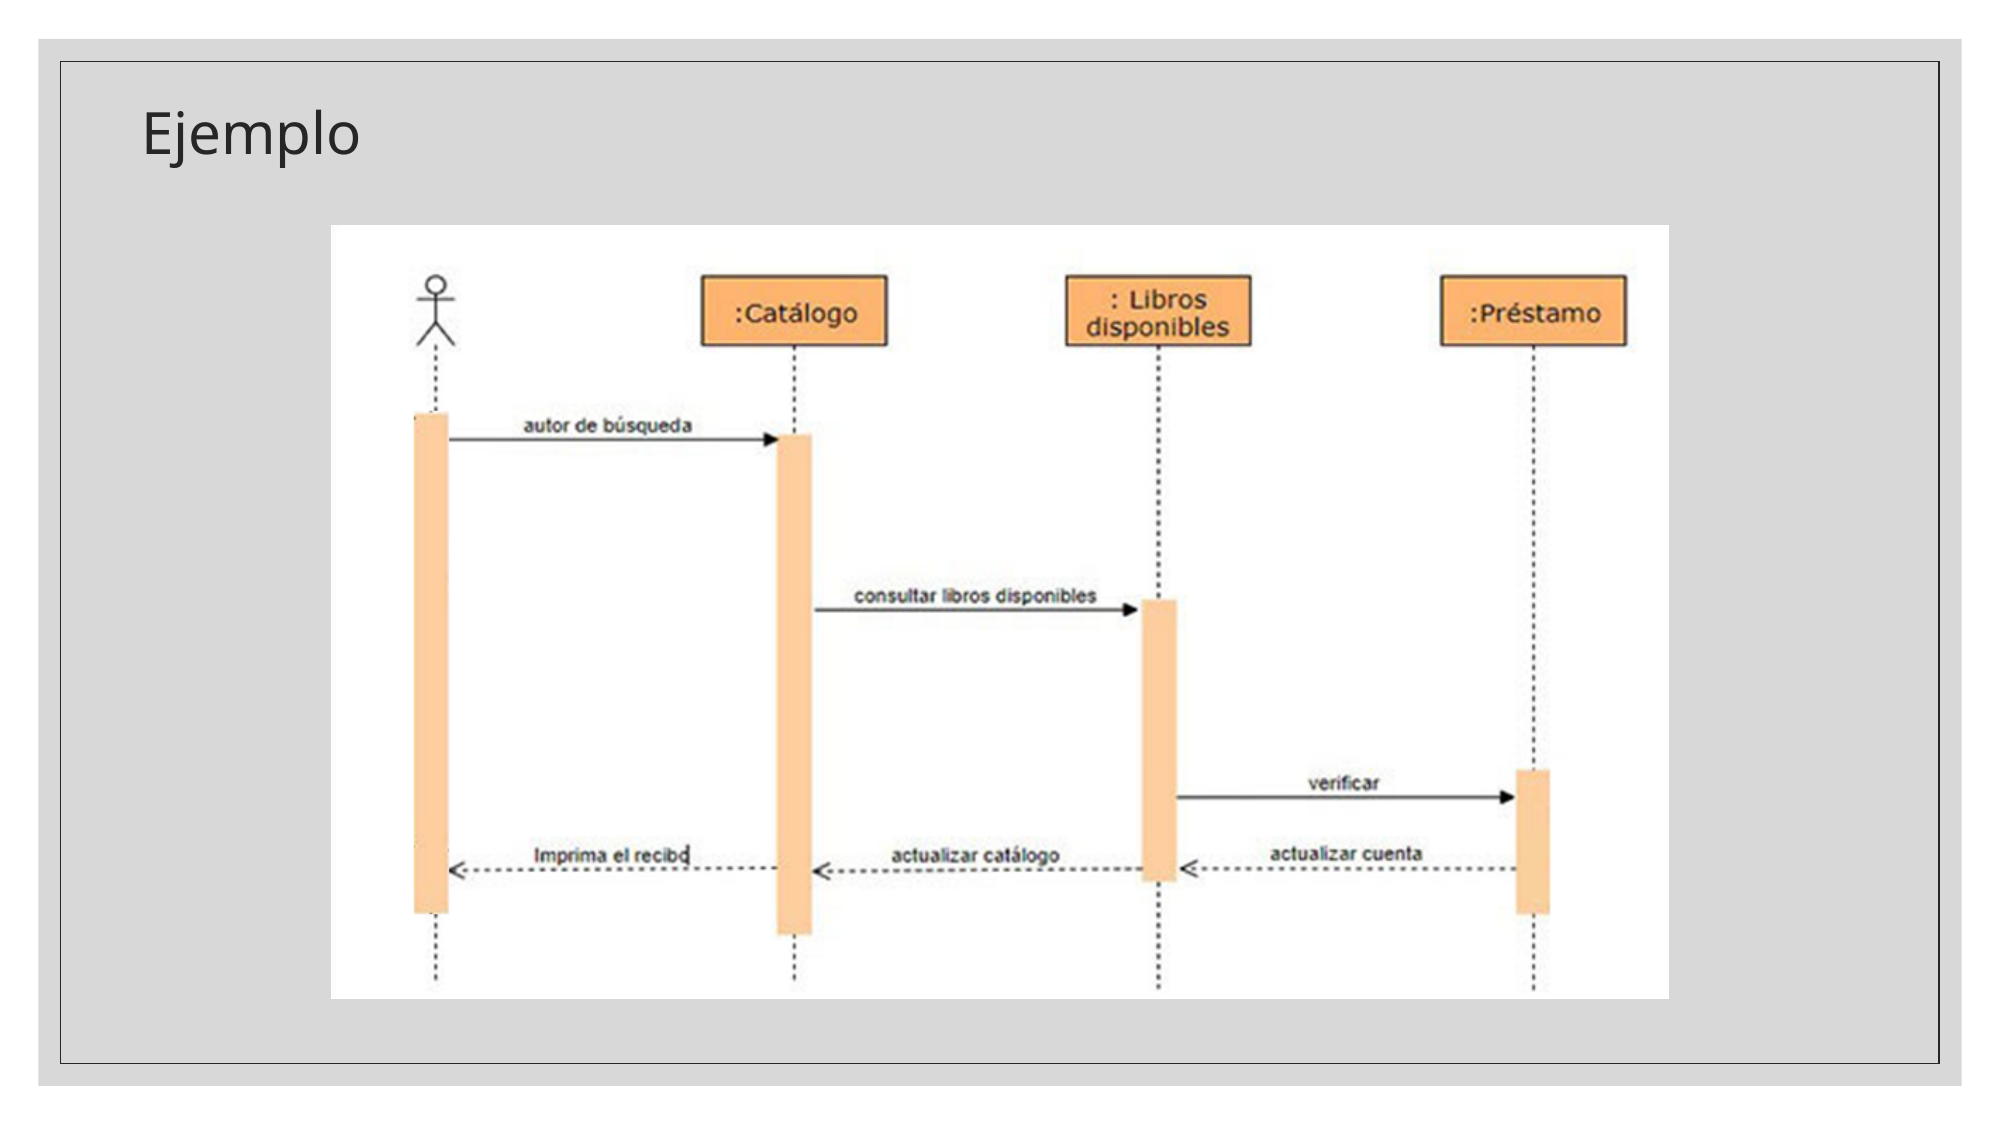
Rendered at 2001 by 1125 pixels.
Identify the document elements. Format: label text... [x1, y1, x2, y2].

title Ejemplo [108, 86, 395, 186]
picture [331, 225, 1669, 999]
